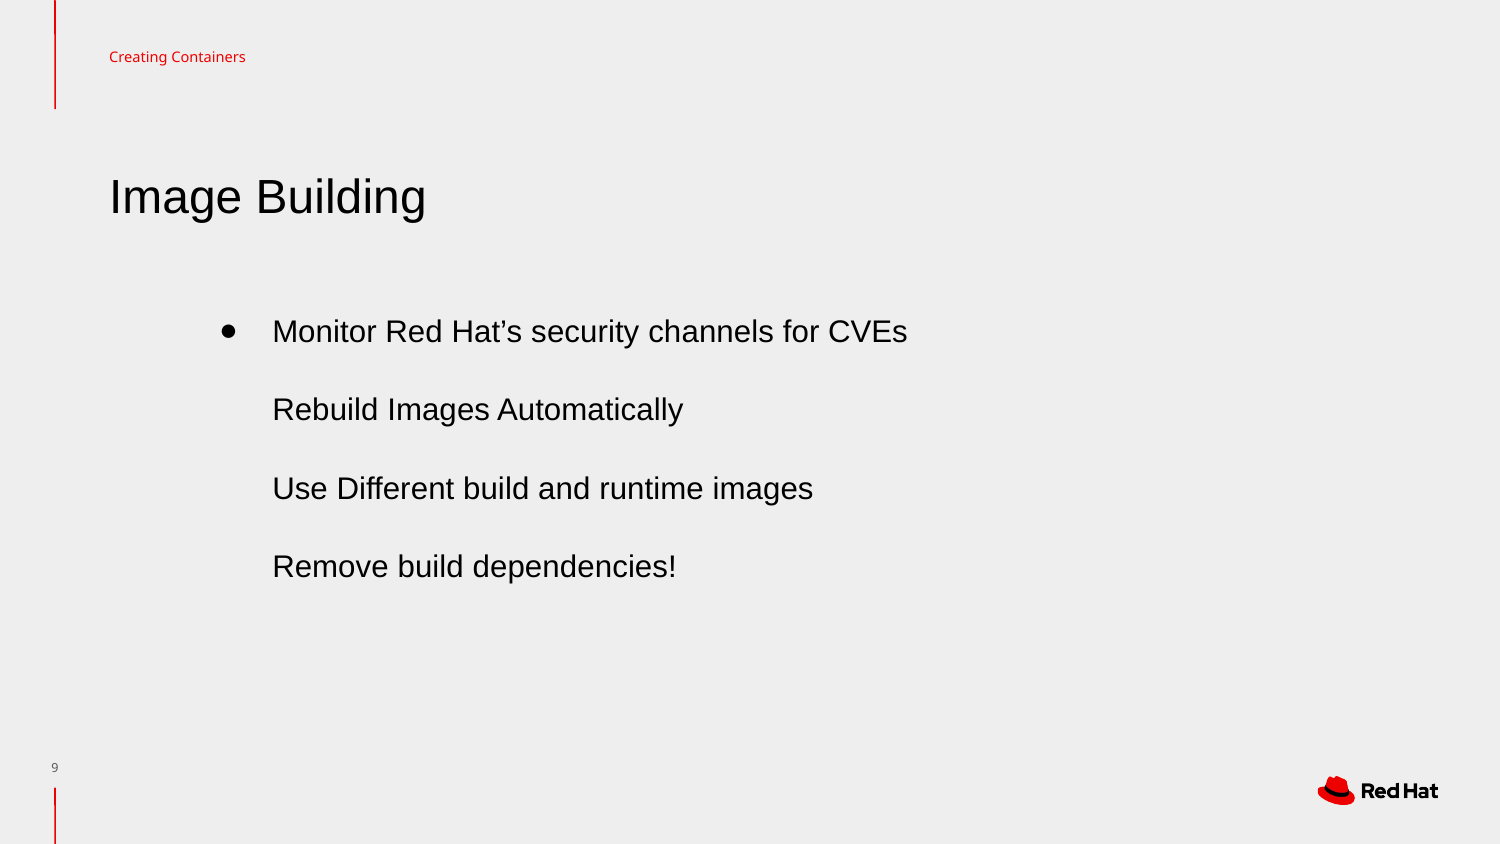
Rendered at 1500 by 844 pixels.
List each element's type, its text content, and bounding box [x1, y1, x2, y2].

title Monitor Red Hat’s security channels for CVEs Rebuild Images Automatically Use Different build and runtime images Remove build dependencies! [197, 269, 1401, 705]
subtitle Creating Containers [55, 6, 689, 108]
picture [1317, 776, 1438, 805]
slide_number <number> [10, 759, 101, 777]
title Image Building [55, 145, 1285, 265]
